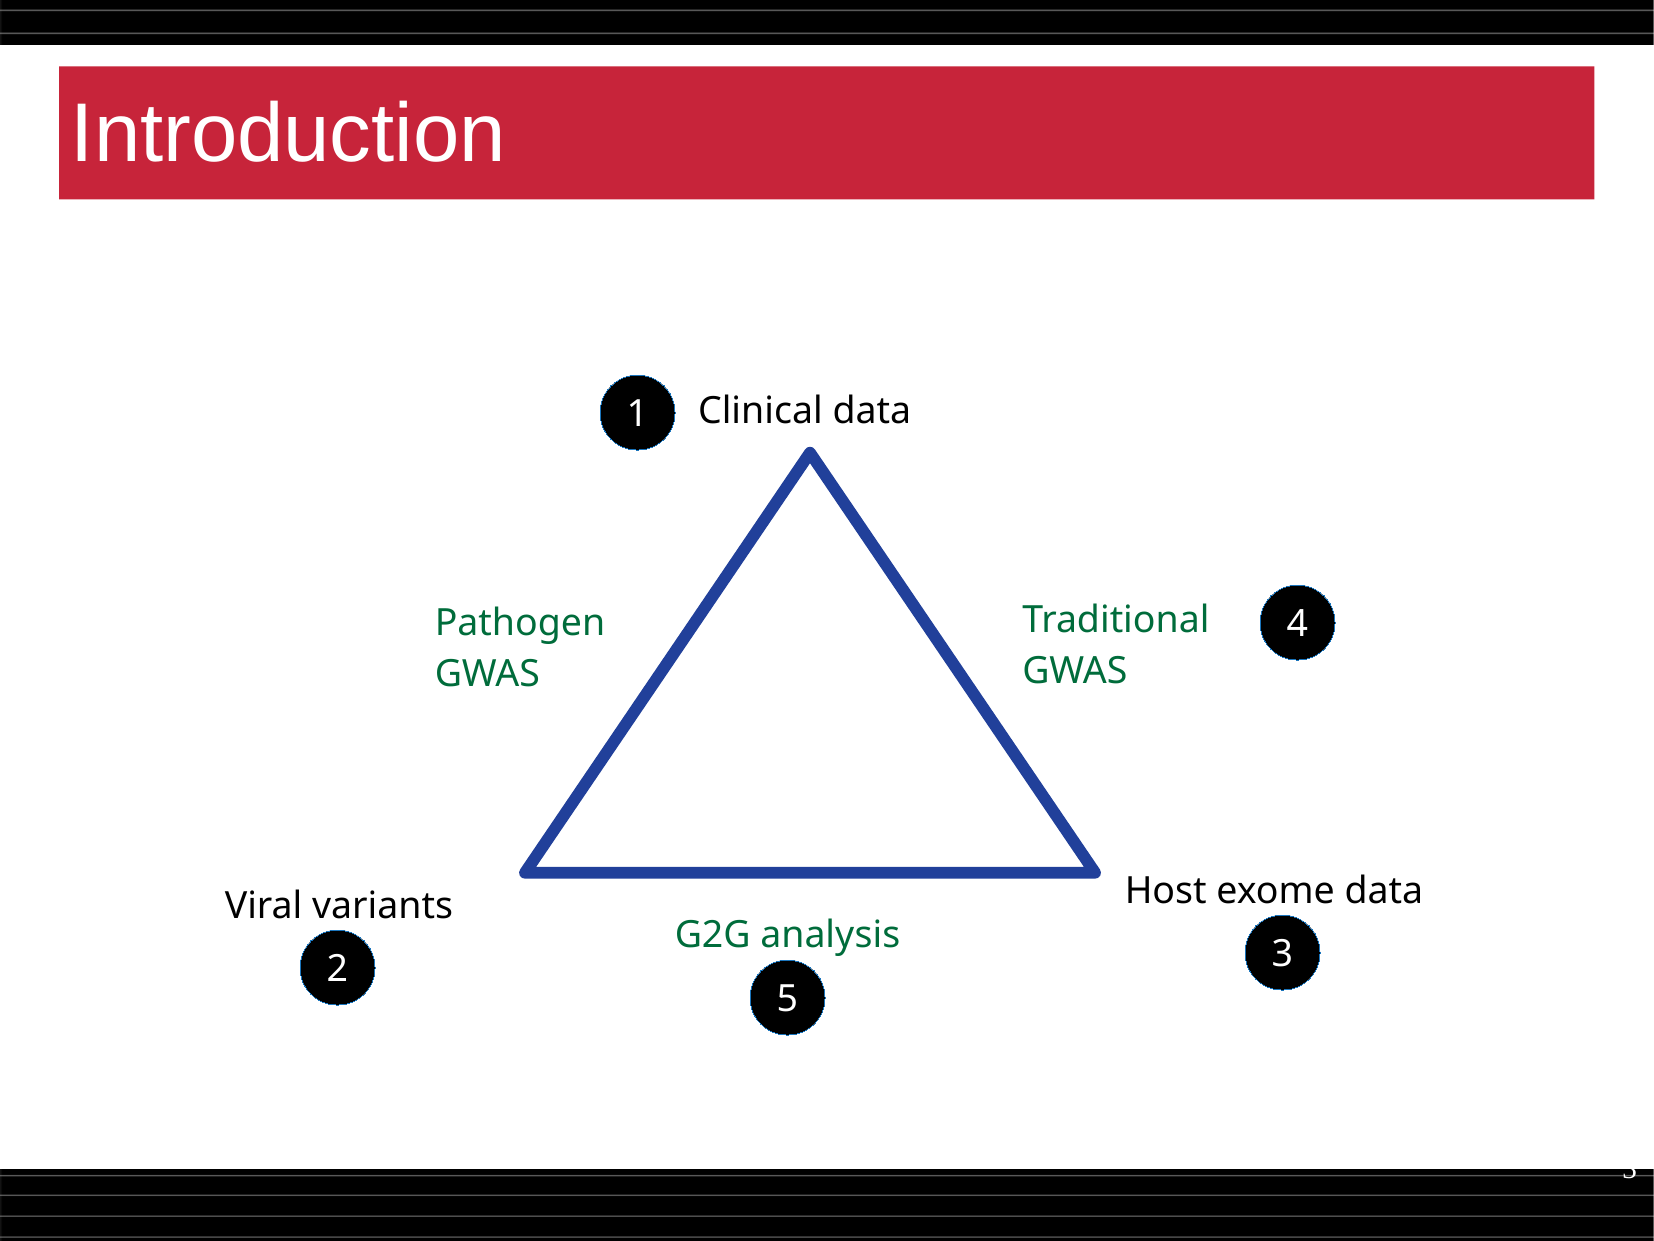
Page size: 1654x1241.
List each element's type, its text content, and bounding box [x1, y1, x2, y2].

text_box Pathogen GWAS [420, 588, 626, 691]
text_box Clinical data [683, 376, 946, 436]
text_box 2 [300, 930, 376, 1006]
picture [0, 1169, 1654, 1241]
text_box 5 [750, 960, 826, 1036]
title Introduction [59, 66, 1595, 200]
text_box Viral variants [210, 871, 489, 931]
text_box 3 [1245, 915, 1321, 991]
picture [0, 0, 1654, 45]
text_box 4 [1260, 585, 1336, 661]
text_box Host exome data [1110, 856, 1460, 916]
text_box G2G analysis [660, 900, 1006, 1002]
text_box Traditional GWAS [1007, 585, 1246, 687]
text_box 1 [600, 375, 676, 451]
